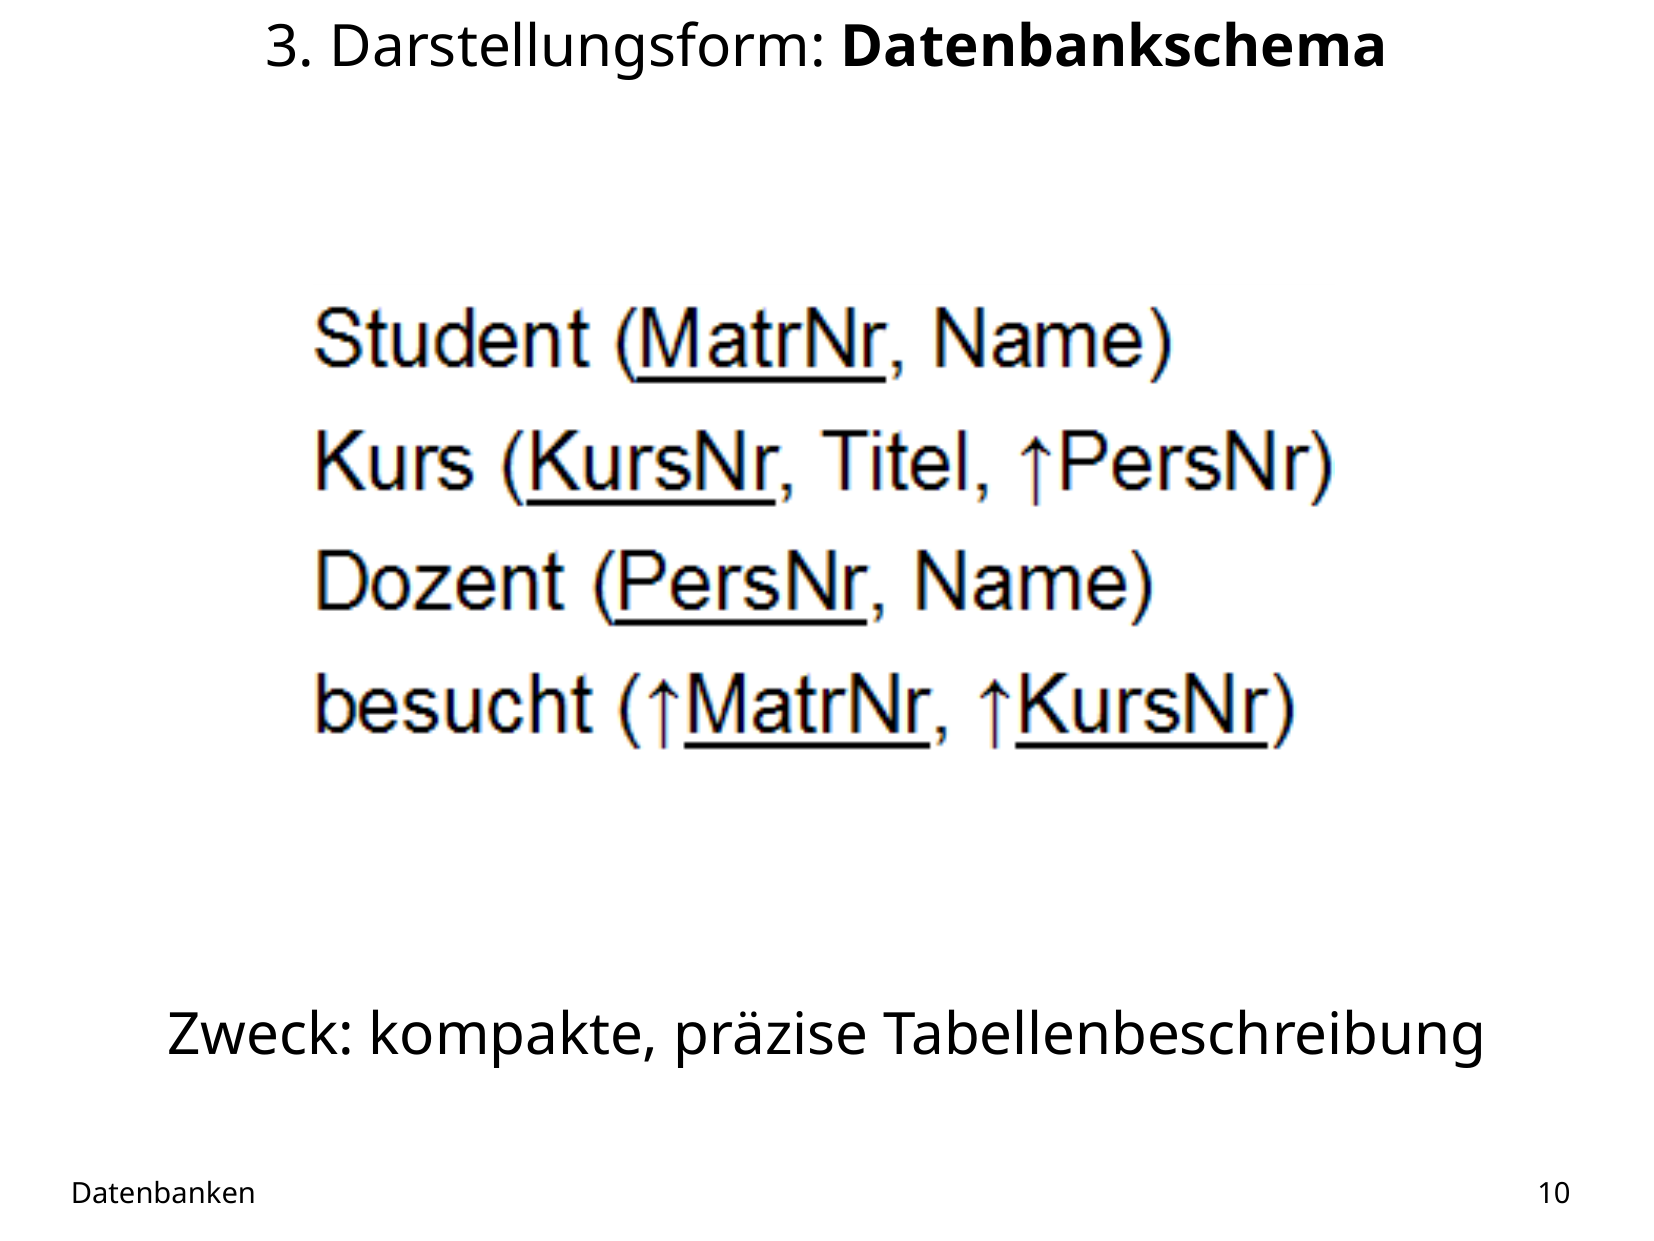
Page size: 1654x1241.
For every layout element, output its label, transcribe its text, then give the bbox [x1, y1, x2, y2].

picture [313, 283, 1335, 756]
list Zweck: kompakte, präzise Tabellenbeschreibung [59, 992, 1595, 1158]
title 3. Darstellungsform: Datenbankschema [0, 5, 1654, 83]
